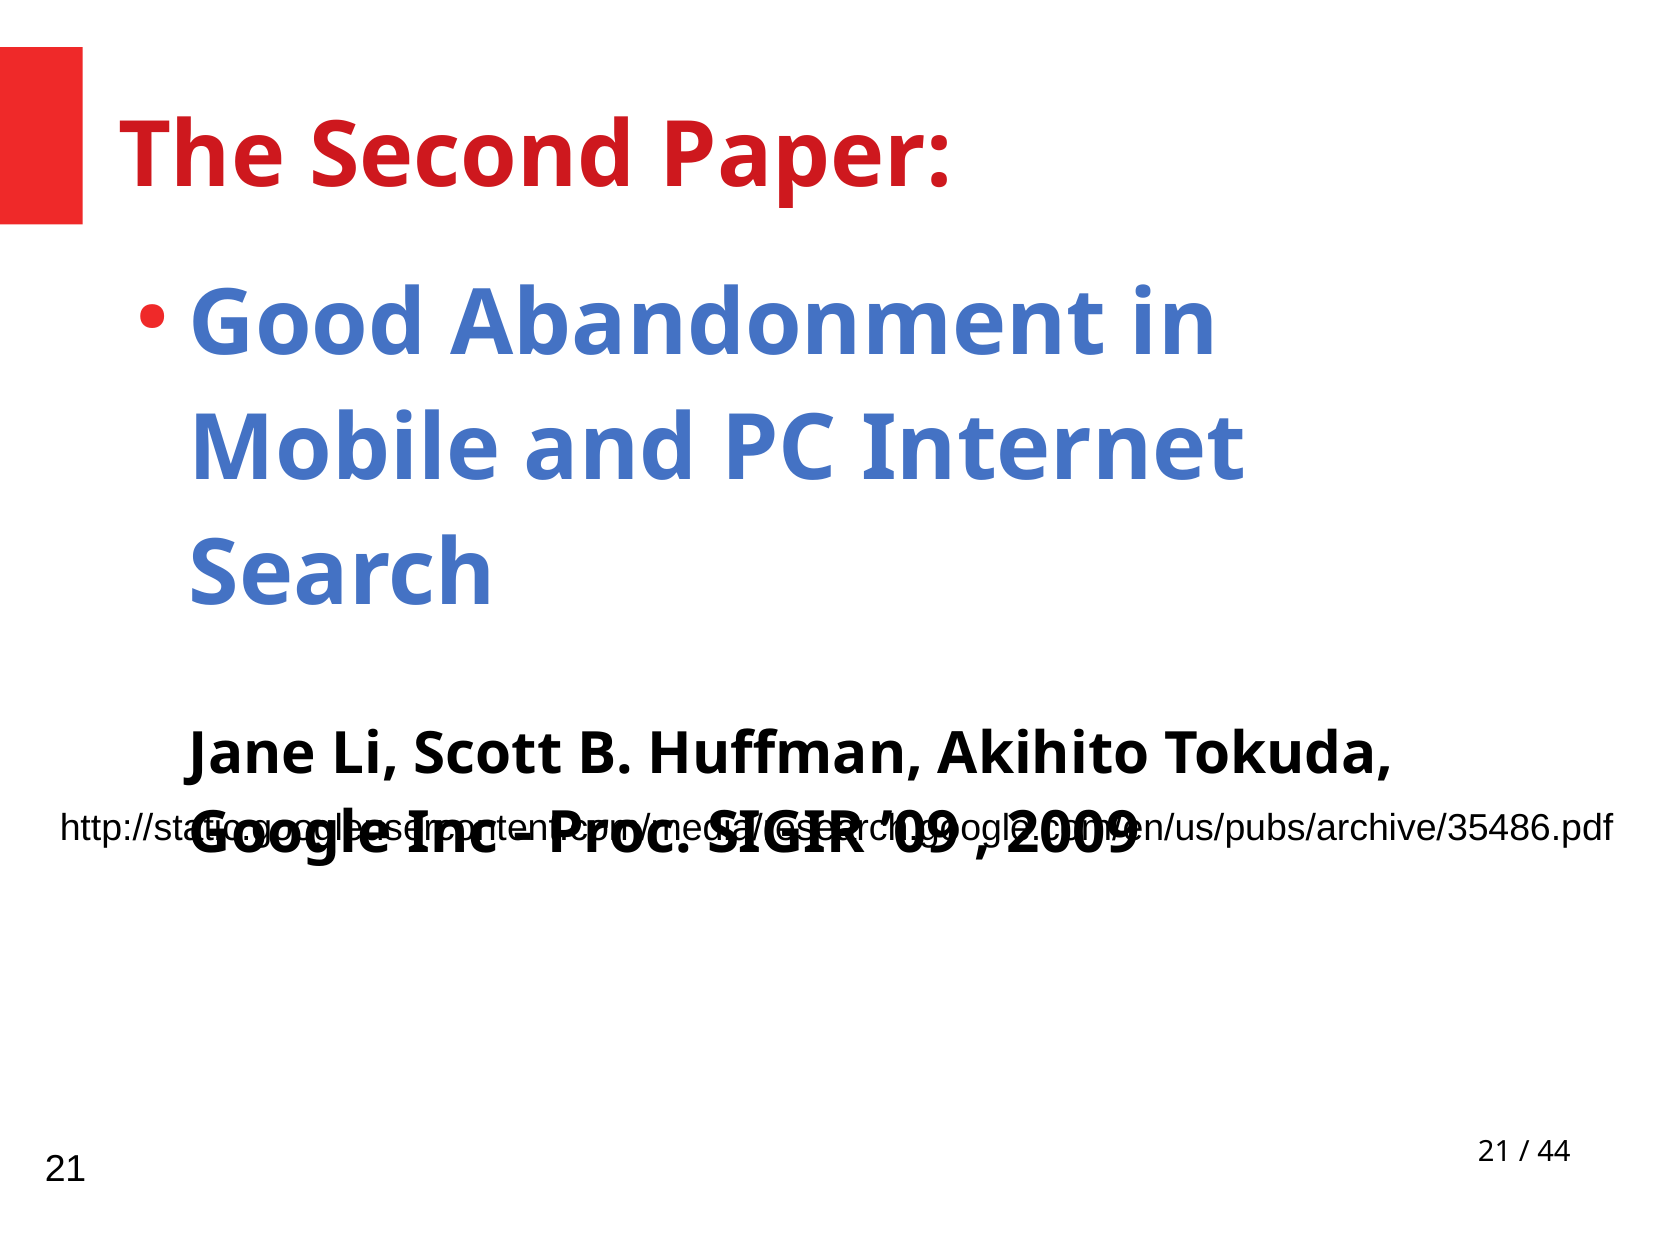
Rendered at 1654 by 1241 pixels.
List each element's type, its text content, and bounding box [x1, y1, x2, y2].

text_box http://static.googleusercontent.com/media/research.google.com/en/us/pubs/archive/35486.pdf [45, 798, 1629, 856]
list Good Abandonment in Mobile and PC Internet Search Jane Li, Scott B. Huffman, Akihito Tokuda, Google Inc - Proc. SIGIR ’09 , 2009 [118, 256, 1536, 798]
title The Second Paper: [118, 49, 1571, 257]
text_box 21 [30, 1140, 106, 1197]
list Good Abandonment in Mobile and PC Internet Search Jane Li, Scott B. Huffman, Akihito Tokuda, Google Inc - Proc. SIGIR ’09 , 2009 [118, 856, 1536, 1186]
